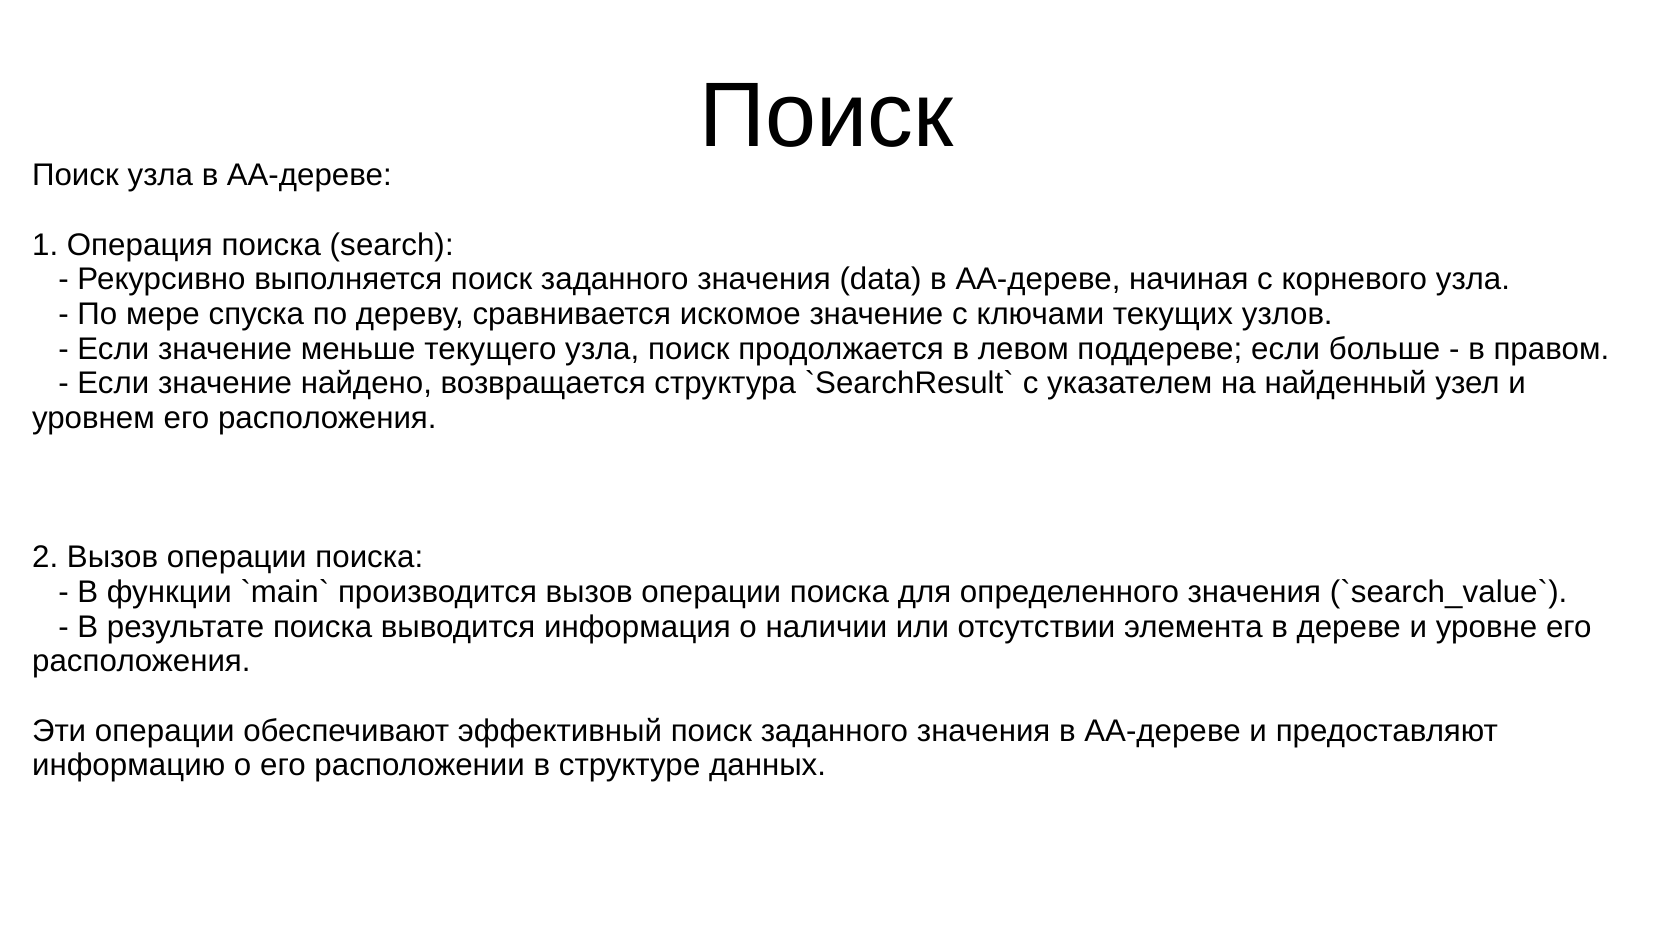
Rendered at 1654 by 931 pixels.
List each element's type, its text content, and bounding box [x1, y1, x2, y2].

text_box Поиск узла в АА-дереве: 1. Операция поиска (search): - Рекурсивно выполняется поиск заданного значения (data) в АА-дереве, начиная с корневого узла. - По мере спуска по дереву, сравнивается искомое значение с ключами текущих узлов. - Если значение меньше текущего узла, поиск продолжается в левом поддереве; если больше - в правом. - Если значение найдено, возвращается структура `SearchResult` с указателем на найденный узел и уровнем его расположения. 2. Вызов операции поиска: - В функции `main` производится вызов операции поиска для определенного значения (`search_value`). - В результате поиска выводится информация о наличии или отсутствии элемента в дереве и уровне его расположения. Эти операции обеспечивают эффективный поиск заданного значения в АА-дереве и предоставляют информацию о его расположении в структуре данных. [17, 150, 1651, 931]
title Поиск [82, 37, 1571, 150]
